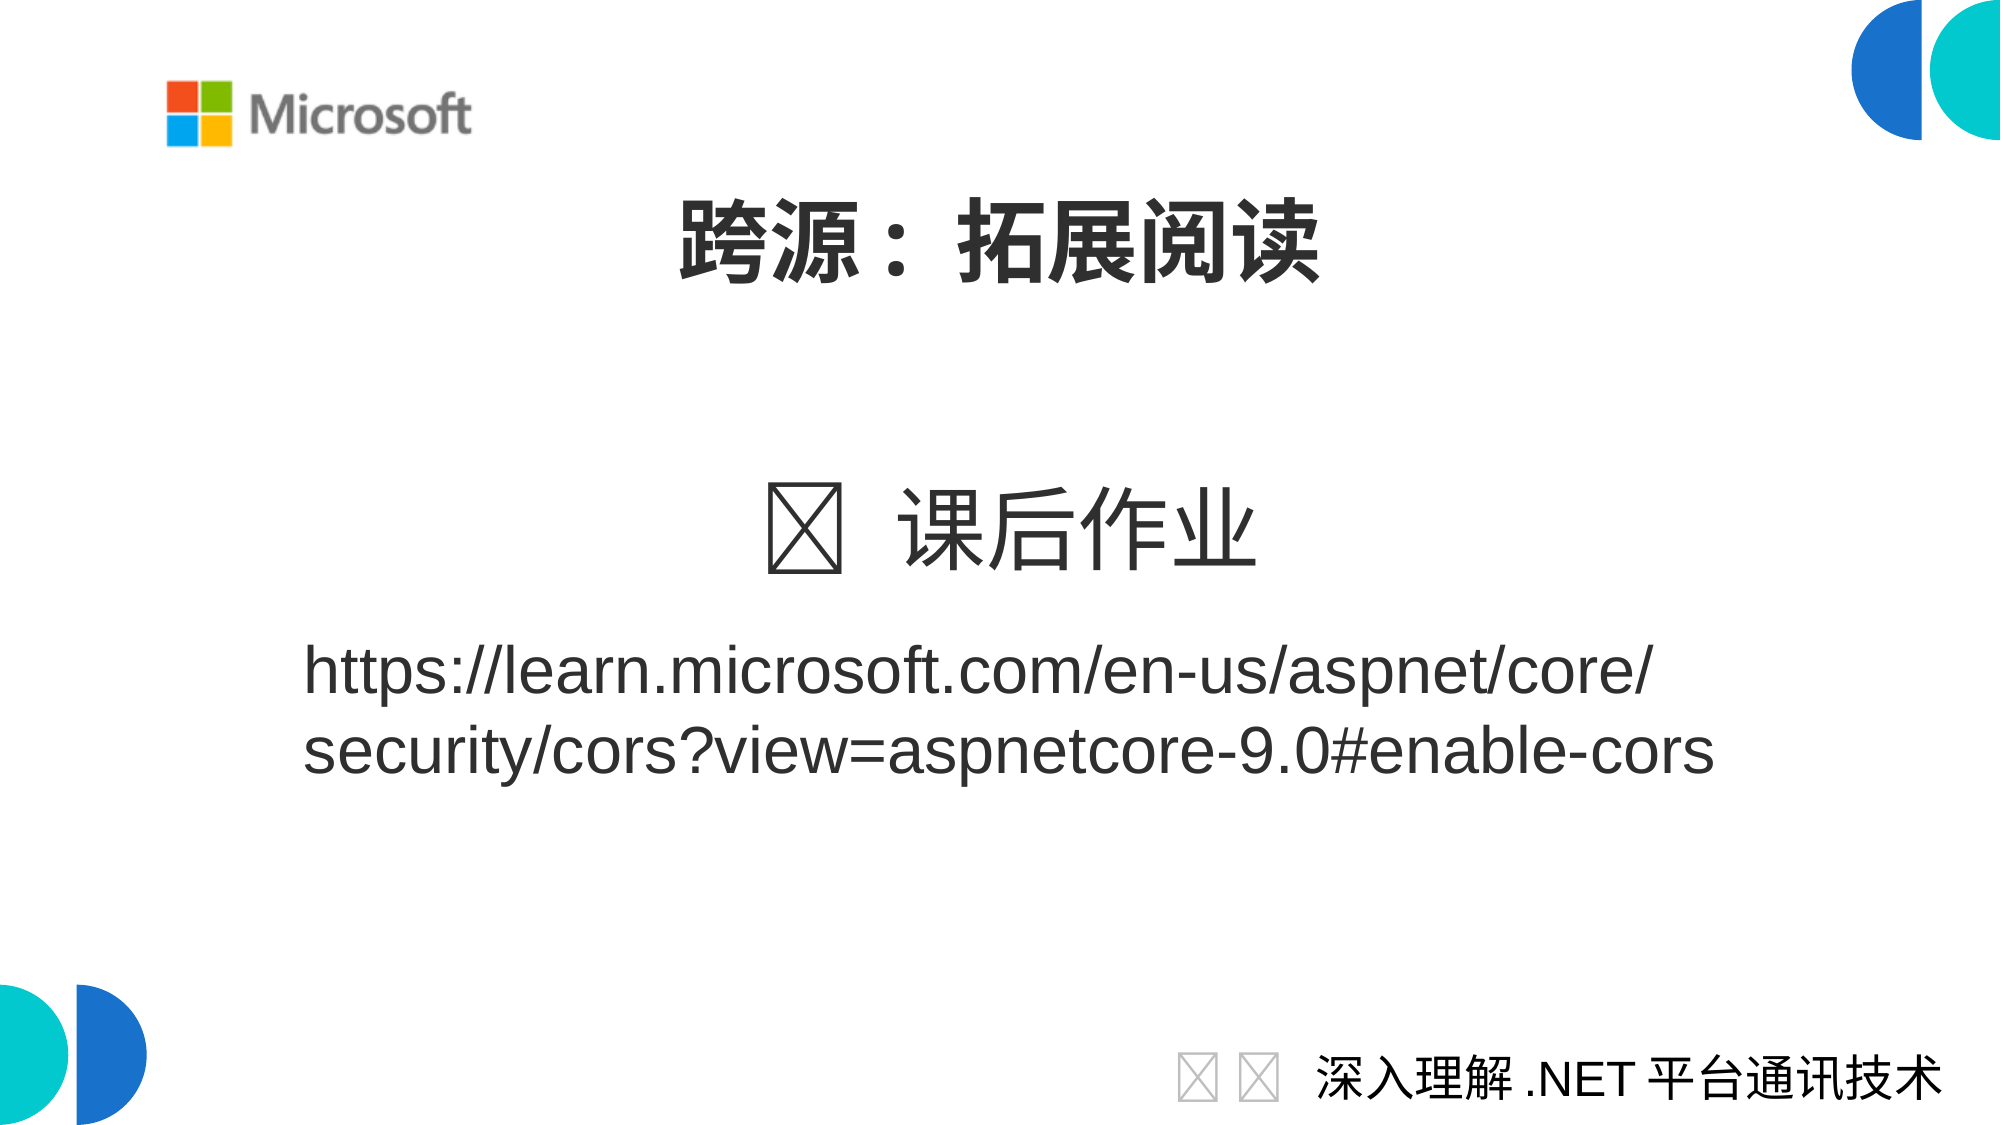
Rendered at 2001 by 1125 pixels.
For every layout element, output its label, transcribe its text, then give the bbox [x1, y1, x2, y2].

picture [85, 41, 552, 189]
text_box 🚀 课后作业 https://learn.microsoft.com/en-us/aspnet/core/security/cors?view=aspnetcore-9.0#enable-cors [204, 392, 1817, 867]
title 跨源: 拓展阅读 [138, 145, 1862, 332]
subtitle 🚀 🚀 深入理解.NET平台通讯技术 [1173, 1046, 1952, 1107]
